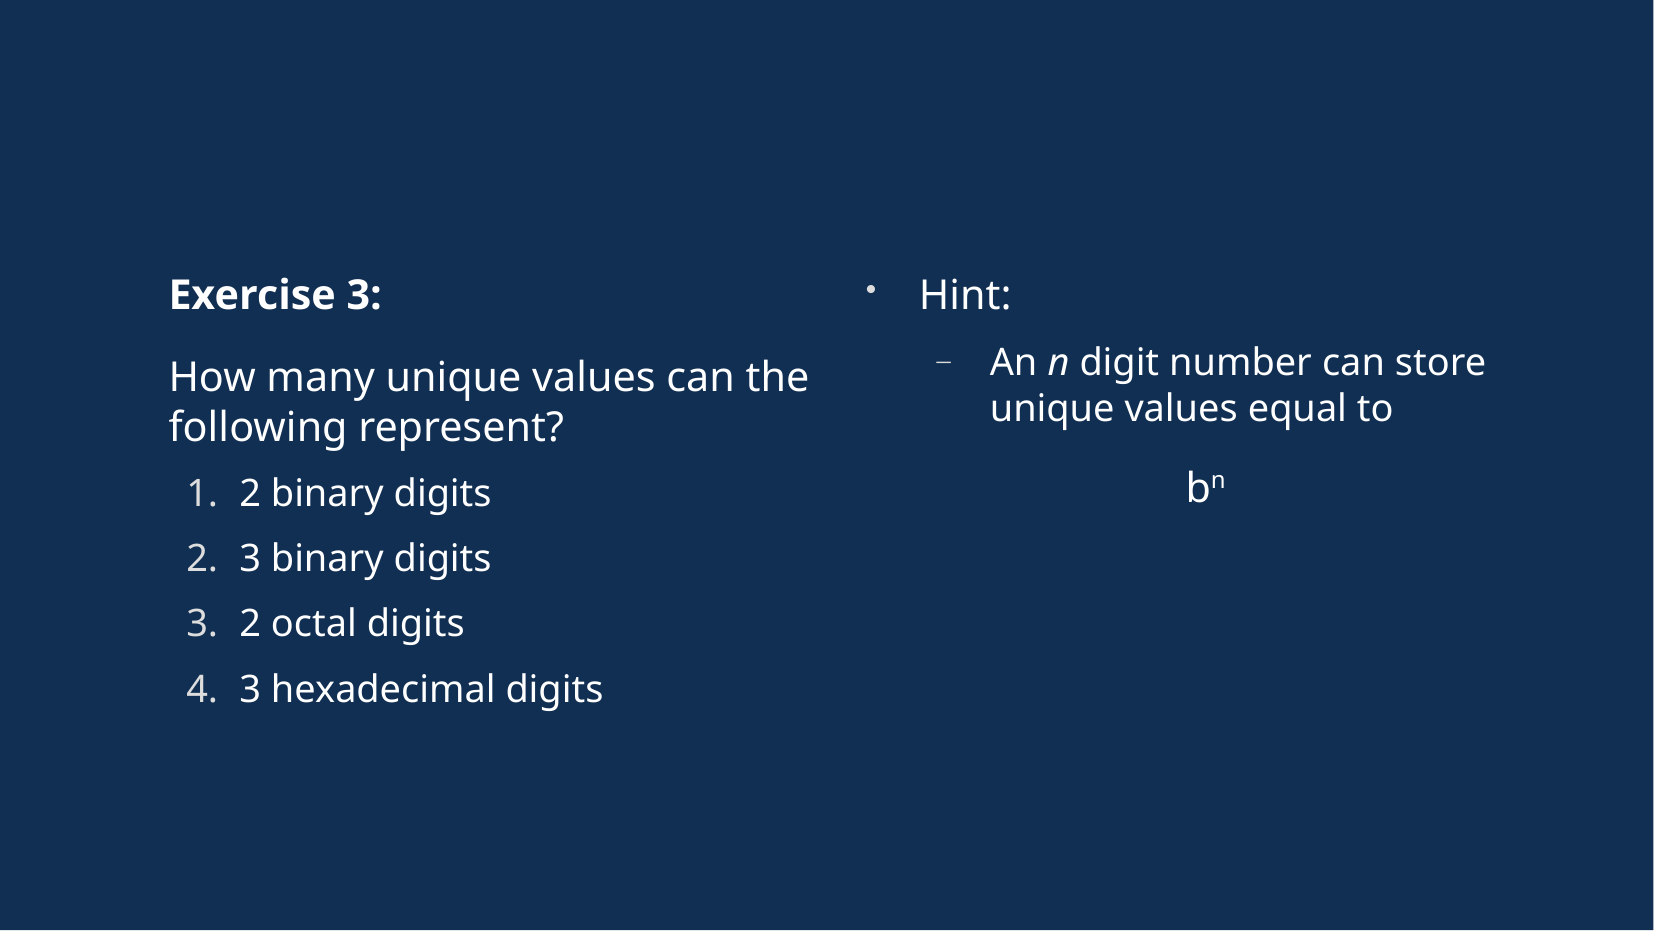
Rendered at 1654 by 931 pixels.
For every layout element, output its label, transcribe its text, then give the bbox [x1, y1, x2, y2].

list Exercise 3: How many unique values can the following represent? 2 binary digits 3 binary digits 2 octal digits 3 hexadecimal digits [97, 268, 813, 806]
list Hint: An n digit number can store unique values equal to bn [848, 268, 1563, 806]
